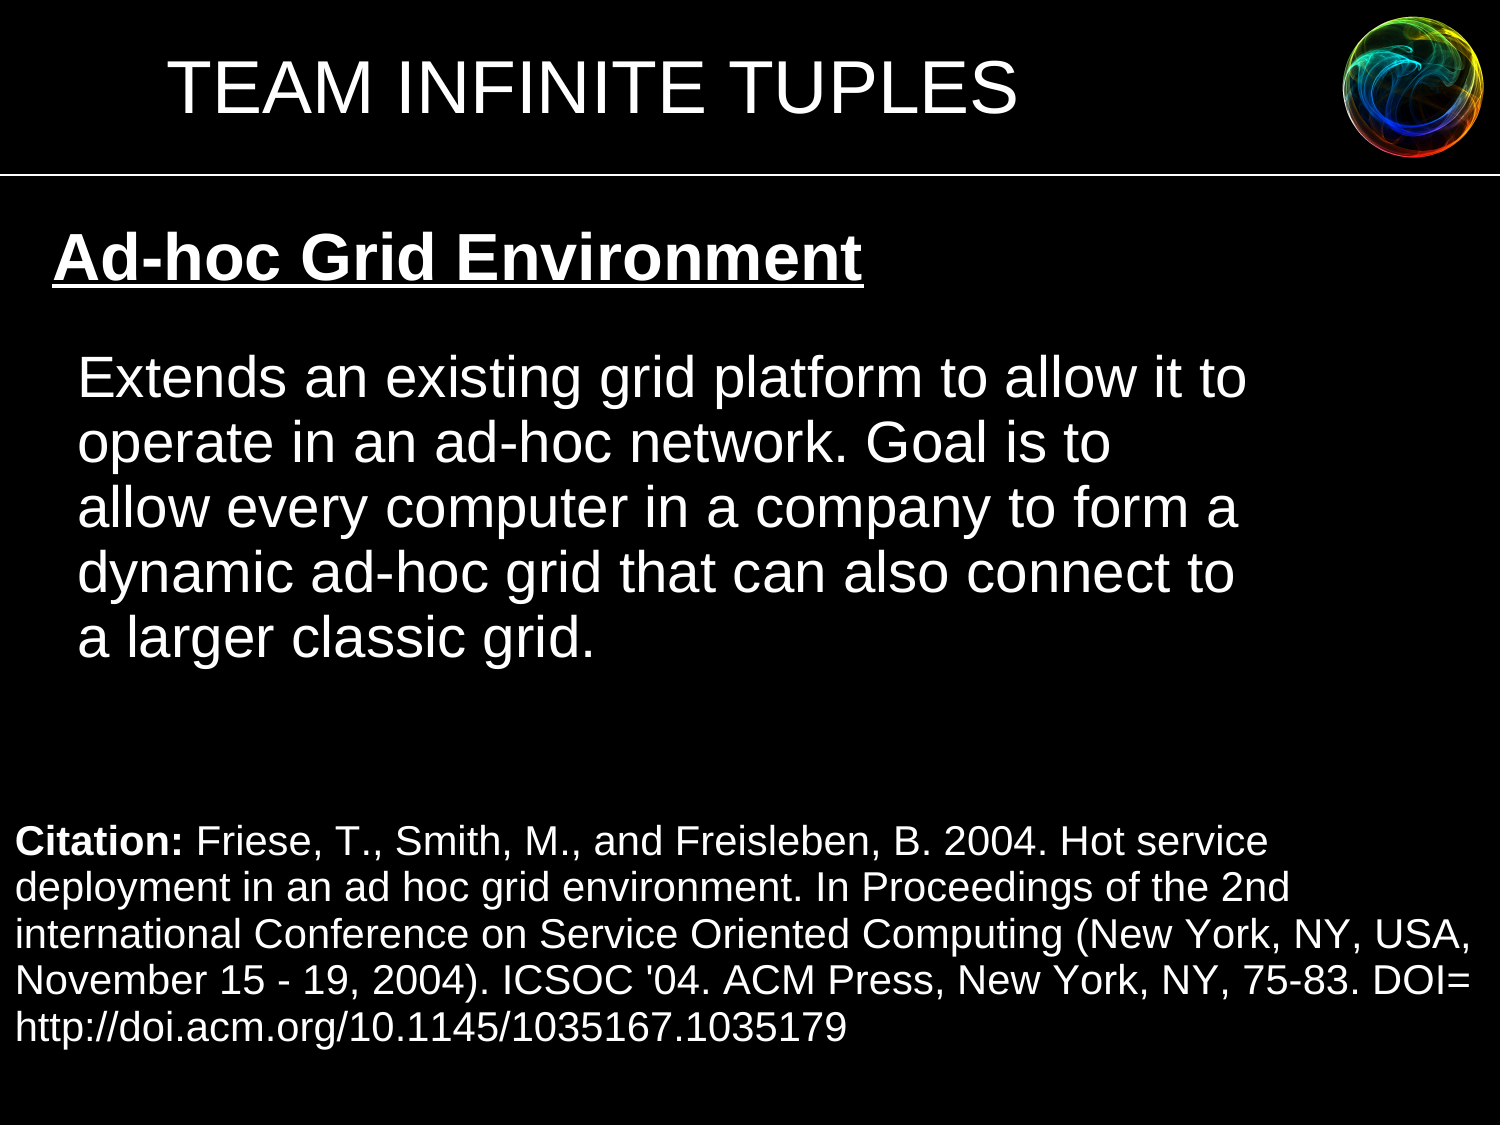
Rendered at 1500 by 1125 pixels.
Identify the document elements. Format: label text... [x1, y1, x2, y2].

text_box Citation: Friese, T., Smith, M., and Freisleben, B. 2004. Hot service deployment in an ad hoc grid environment. In Proceedings of the 2nd international Conference on Service Oriented Computing (New York, NY, USA, November 15 - 19, 2004). ICSOC '04. ACM Press, New York, NY, 75-83. DOI= http://doi.acm.org/10.1145/1035167.1035179 [0, 809, 1500, 1058]
text_box TEAM INFINITE TUPLES [0, 37, 1188, 137]
text_box Ad-hoc Grid Environment [37, 212, 1313, 303]
text_box Extends an existing grid platform to allow it to operate in an ad-hoc network. Goal is to allow every computer in a company to form a dynamic ad-hoc grid that can also connect to a larger classic grid. [62, 337, 1276, 679]
picture [1325, 0, 1500, 174]
